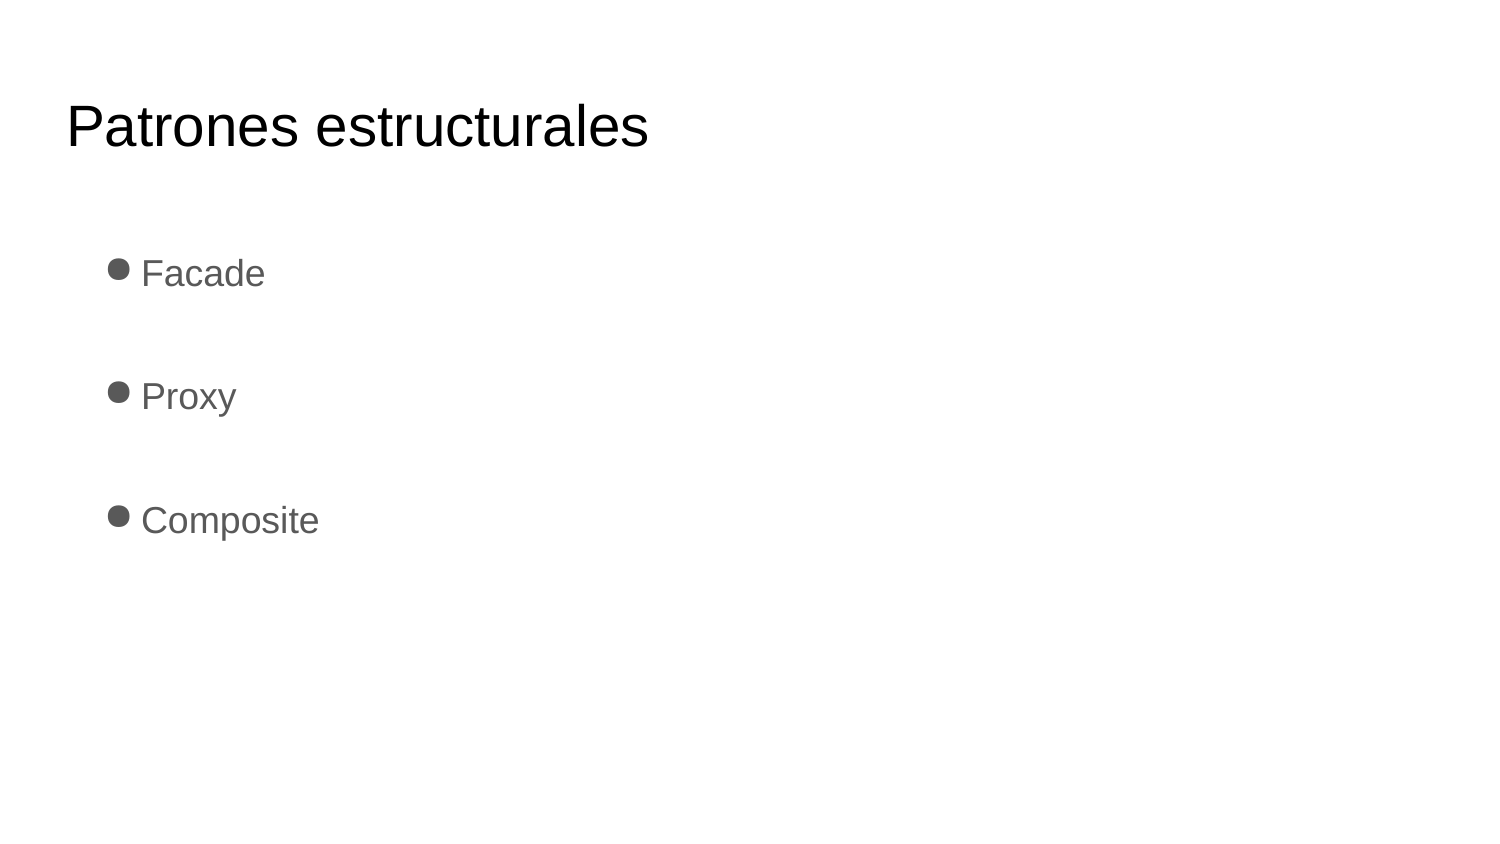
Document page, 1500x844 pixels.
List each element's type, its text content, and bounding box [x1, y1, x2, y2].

list Facade Proxy Composite [51, 189, 659, 527]
title Patrones estructurales [51, 72, 1449, 167]
